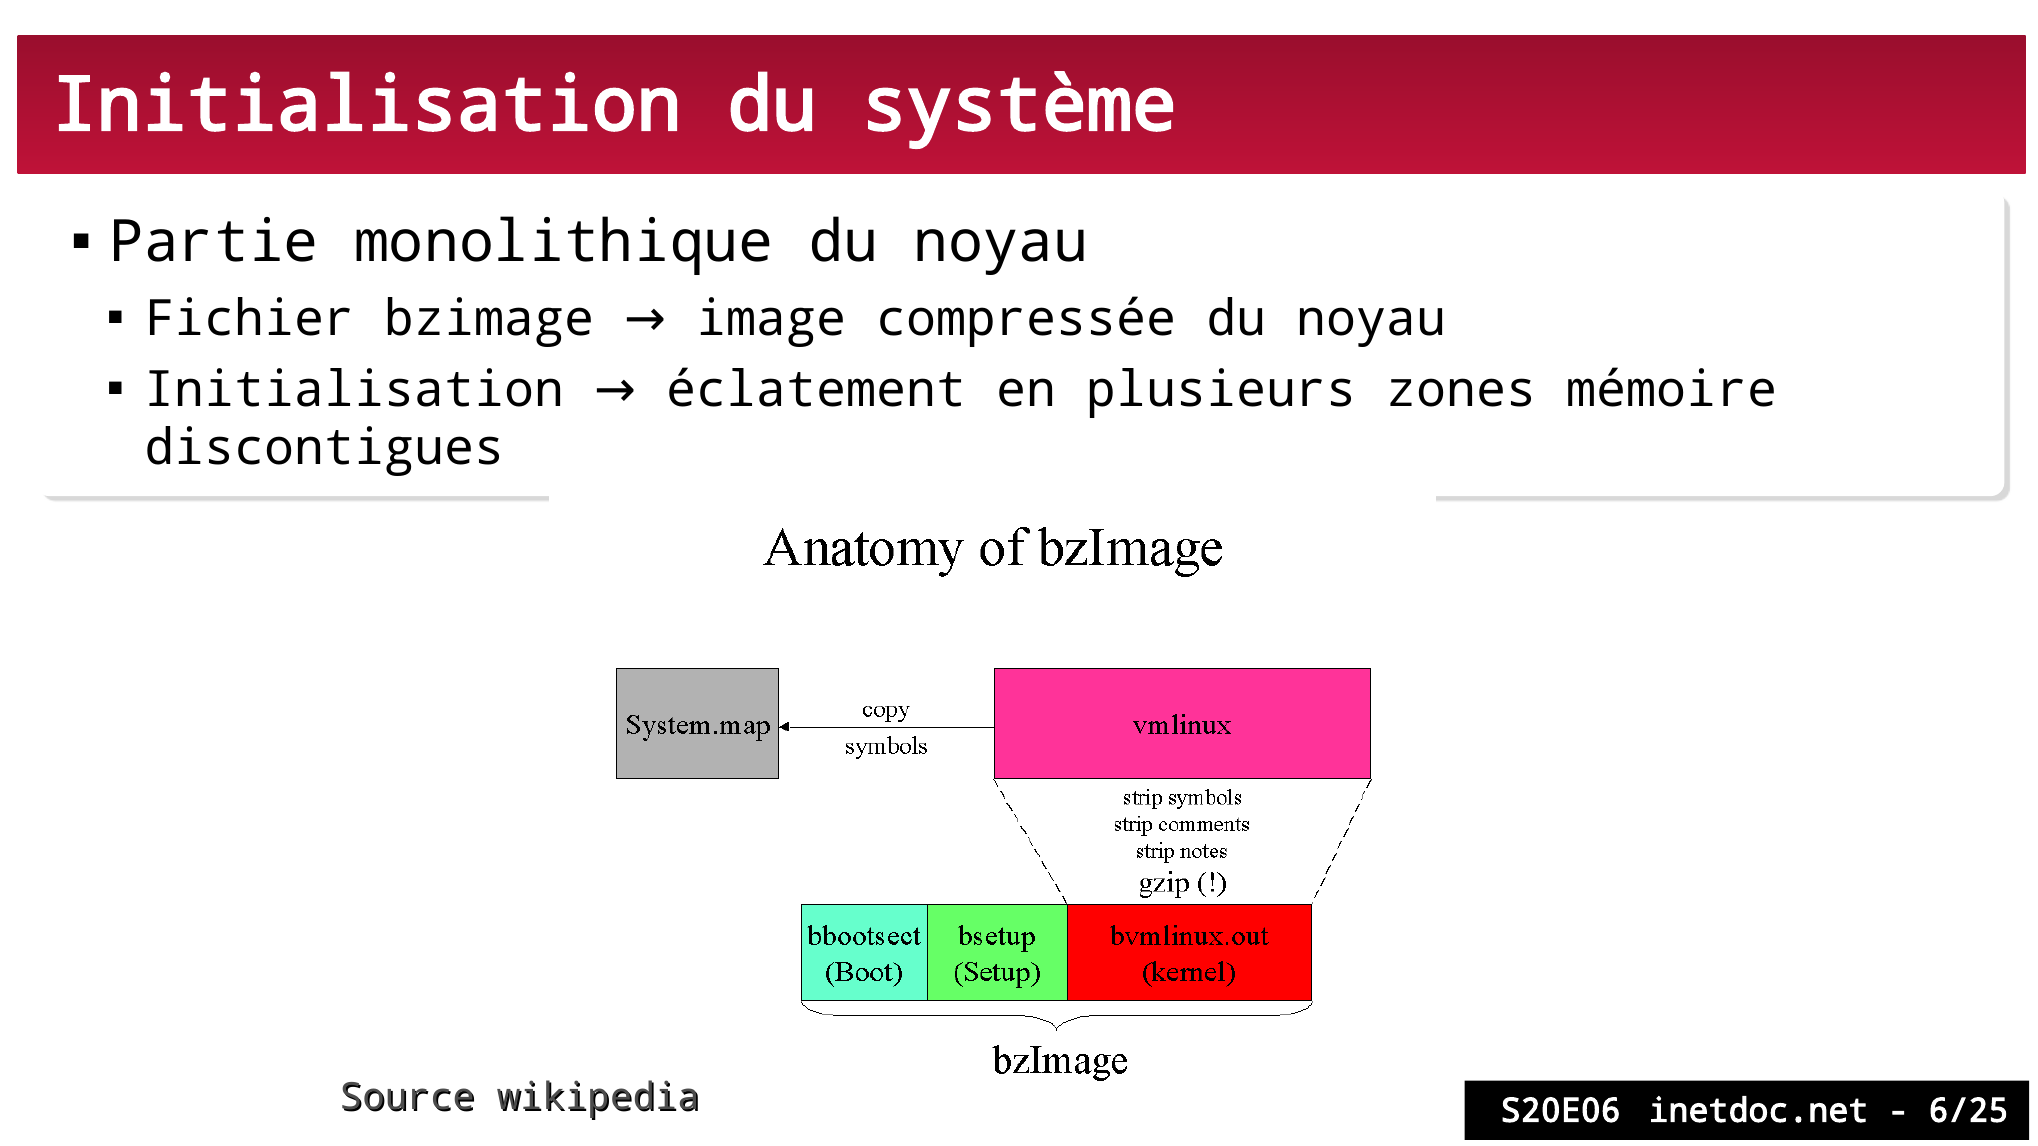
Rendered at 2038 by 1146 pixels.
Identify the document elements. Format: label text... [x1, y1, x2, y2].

text_box Initialisation du système [17, 35, 2026, 174]
text_box Source wikipedia [305, 1035, 715, 1146]
text_box S20E06 inetdoc.net - 22/25 [1464, 1080, 2030, 1140]
picture [549, 460, 1436, 1126]
text_box Partie monolithique du noyau Fichier bzimage → image compressée du noyau Initialisation → éclatement en plusieurs zones mémoire discontigues [35, 188, 2005, 497]
